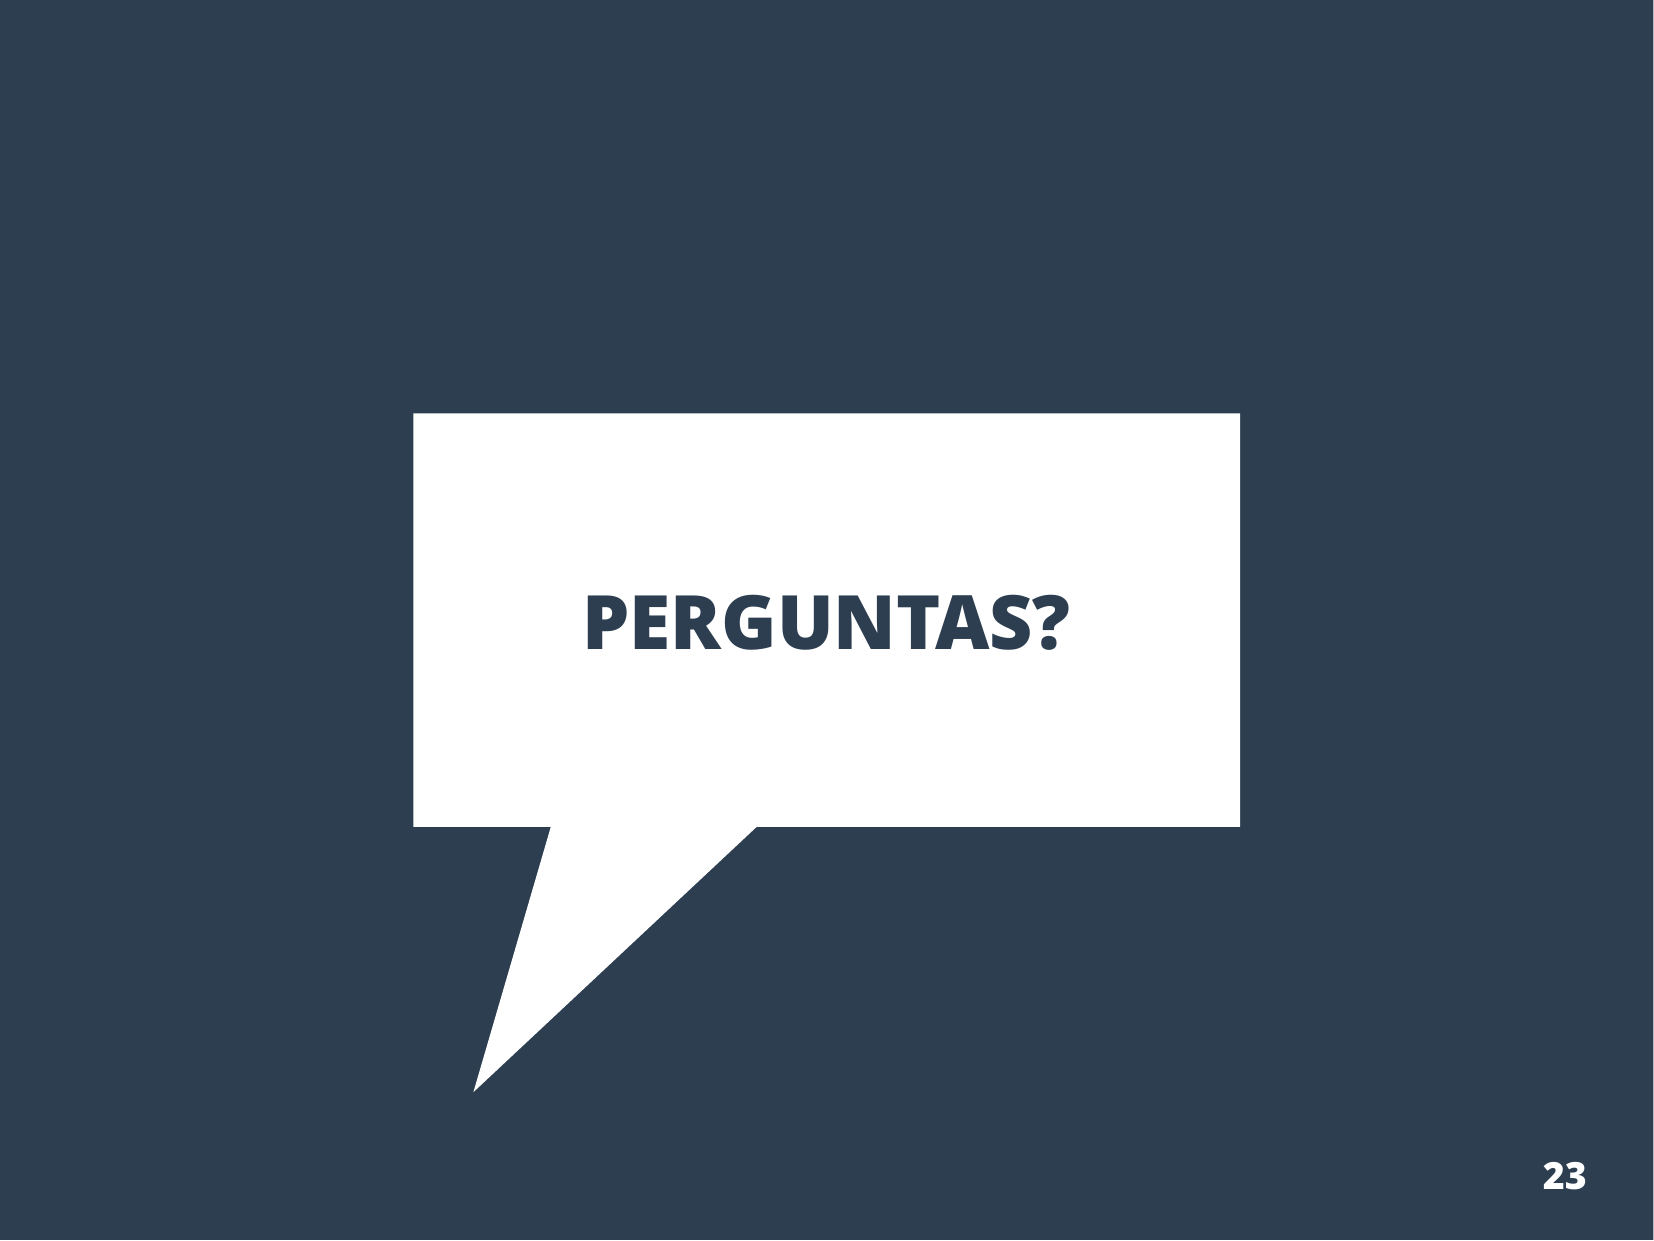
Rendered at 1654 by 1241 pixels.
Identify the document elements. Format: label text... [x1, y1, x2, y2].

title PERGUNTAS? [442, 442, 1211, 798]
